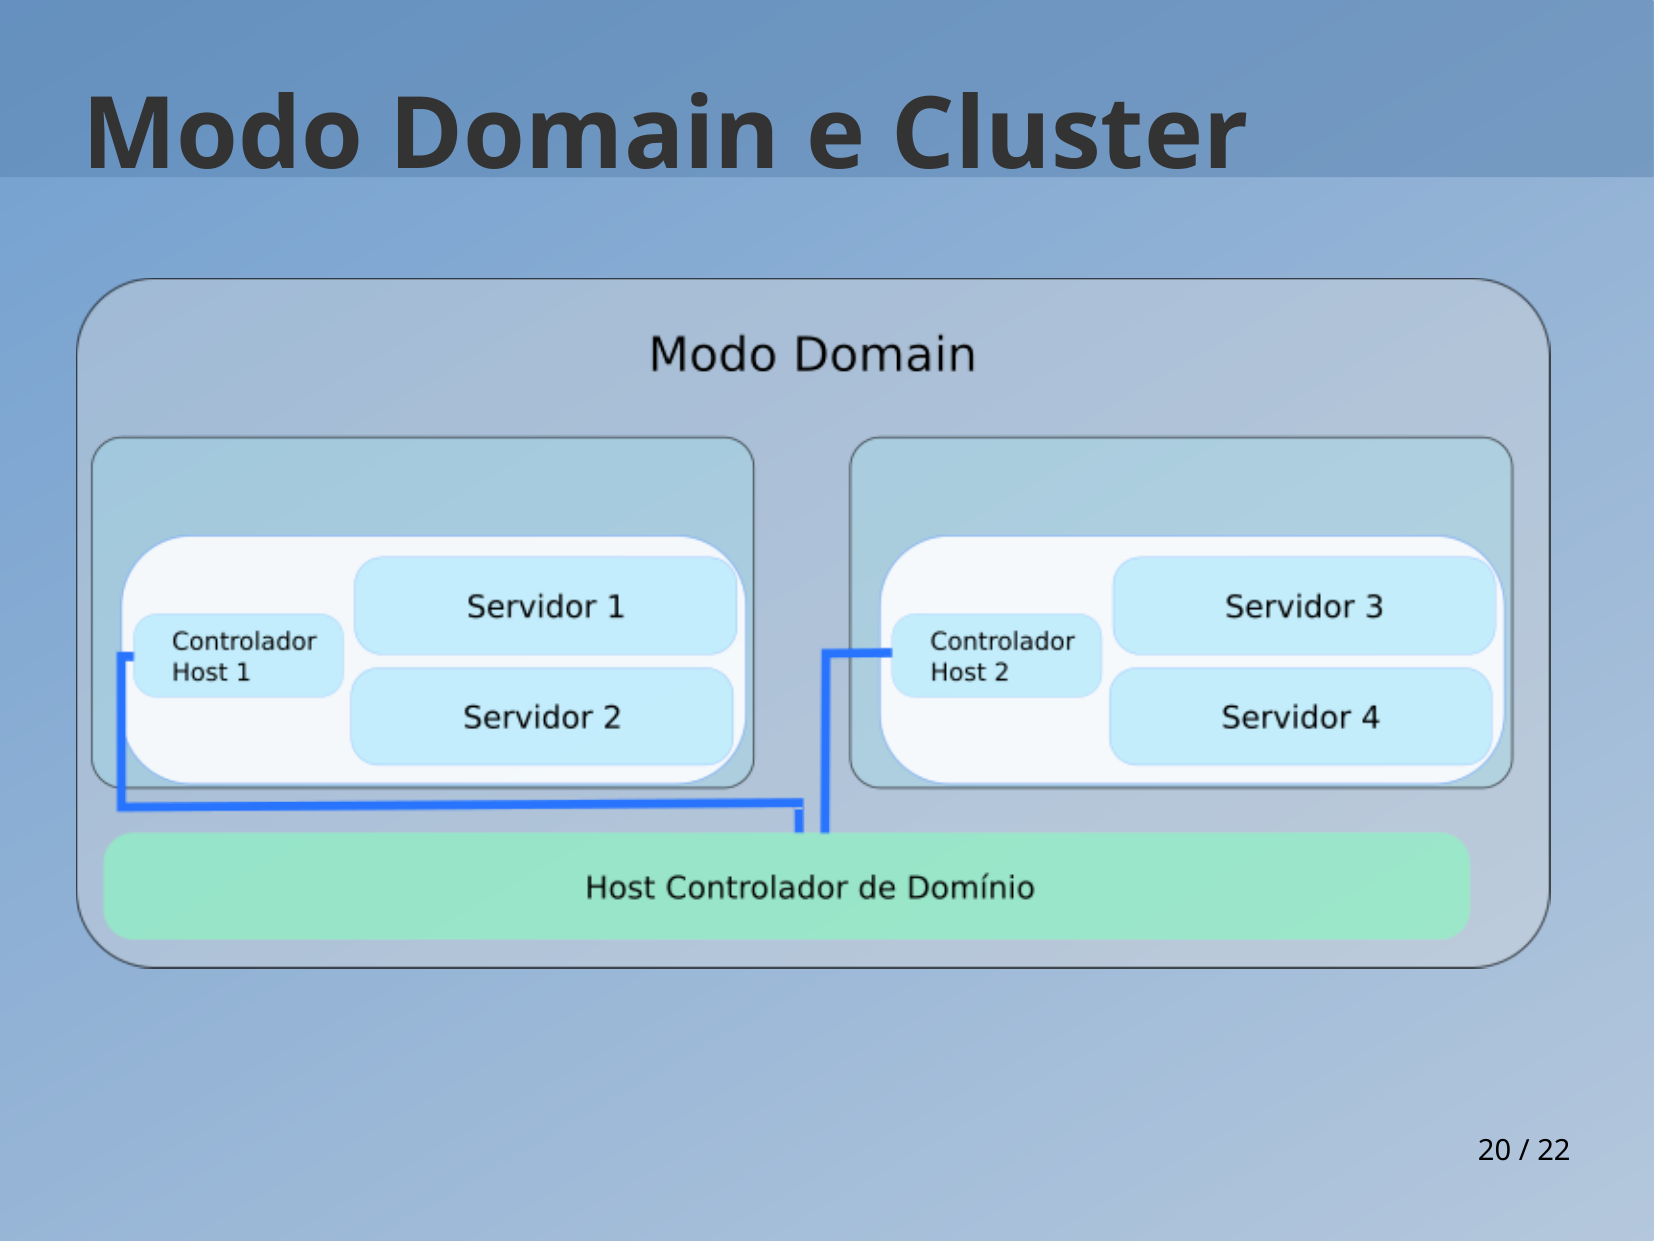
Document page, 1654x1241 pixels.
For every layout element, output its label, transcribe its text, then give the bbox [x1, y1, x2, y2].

title Modo Domain e Cluster [82, 11, 1489, 249]
picture [76, 278, 1551, 969]
